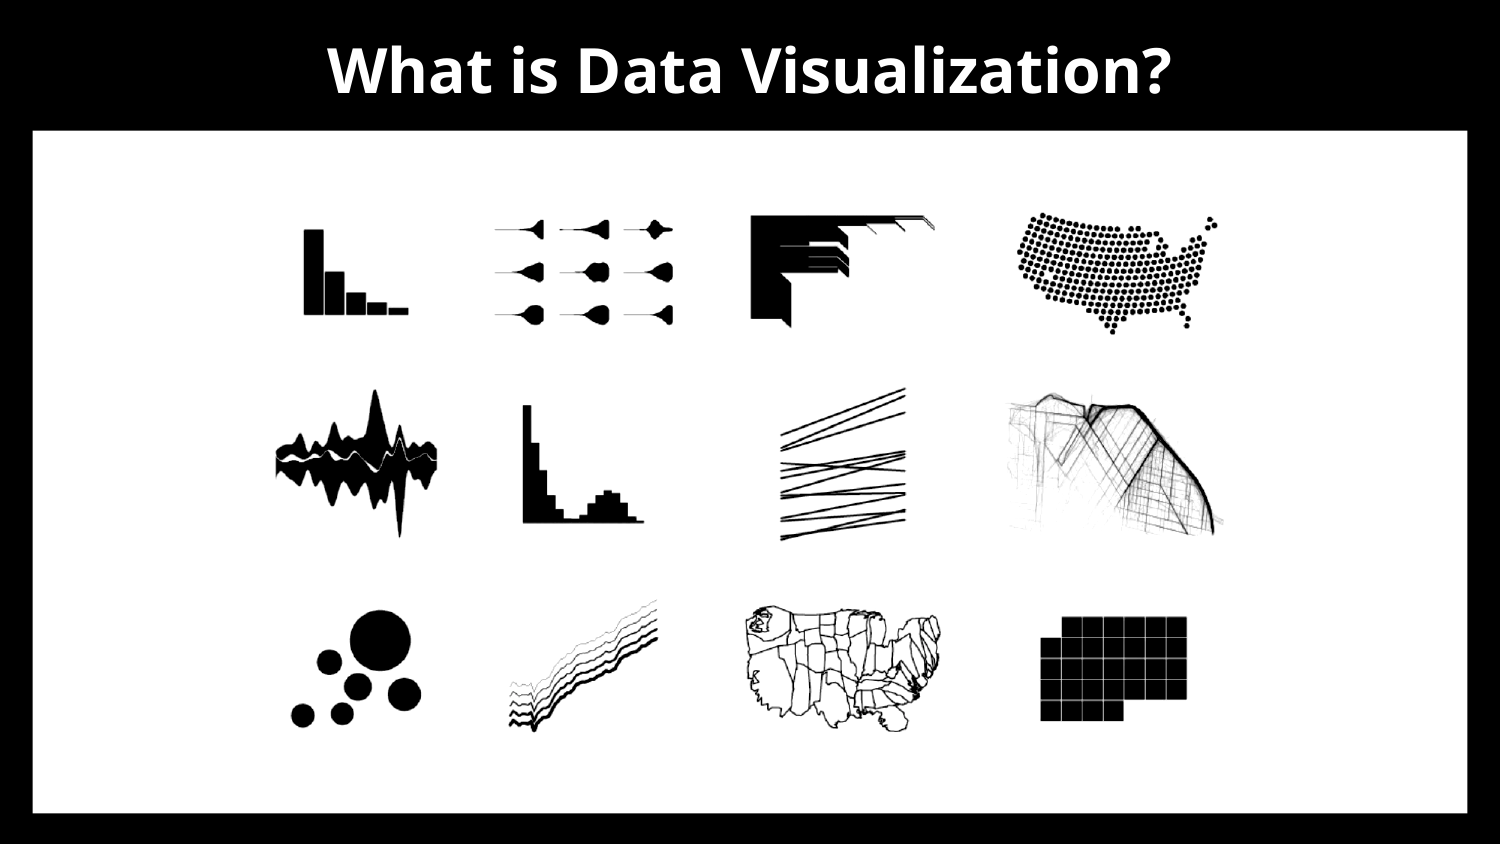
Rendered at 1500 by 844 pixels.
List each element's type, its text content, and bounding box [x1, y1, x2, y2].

text_box What is Data Visualization? [32, 21, 1468, 116]
picture [231, 167, 1269, 770]
